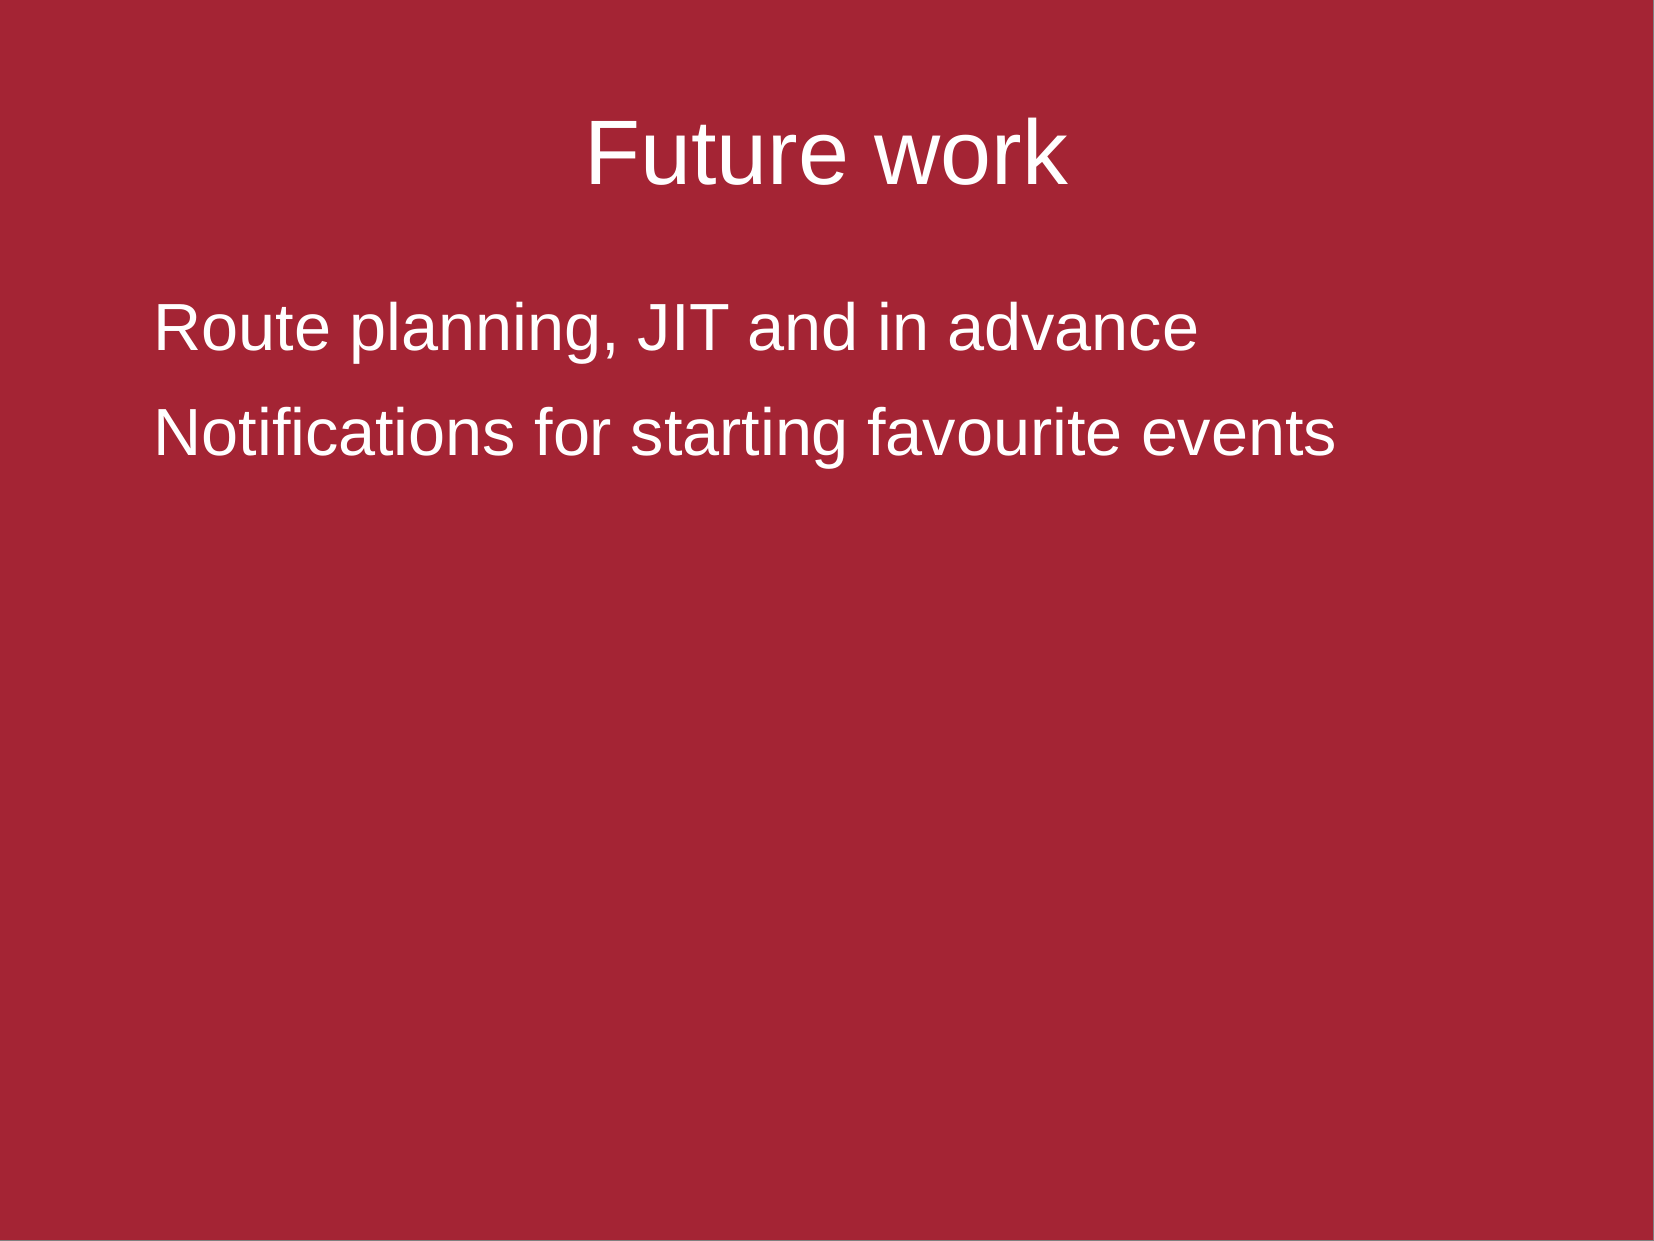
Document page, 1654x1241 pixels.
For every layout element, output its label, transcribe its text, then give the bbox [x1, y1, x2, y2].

title Future work [82, 49, 1571, 257]
list Route planning, JIT and in advance Notifications for starting favourite events [82, 290, 1538, 1010]
